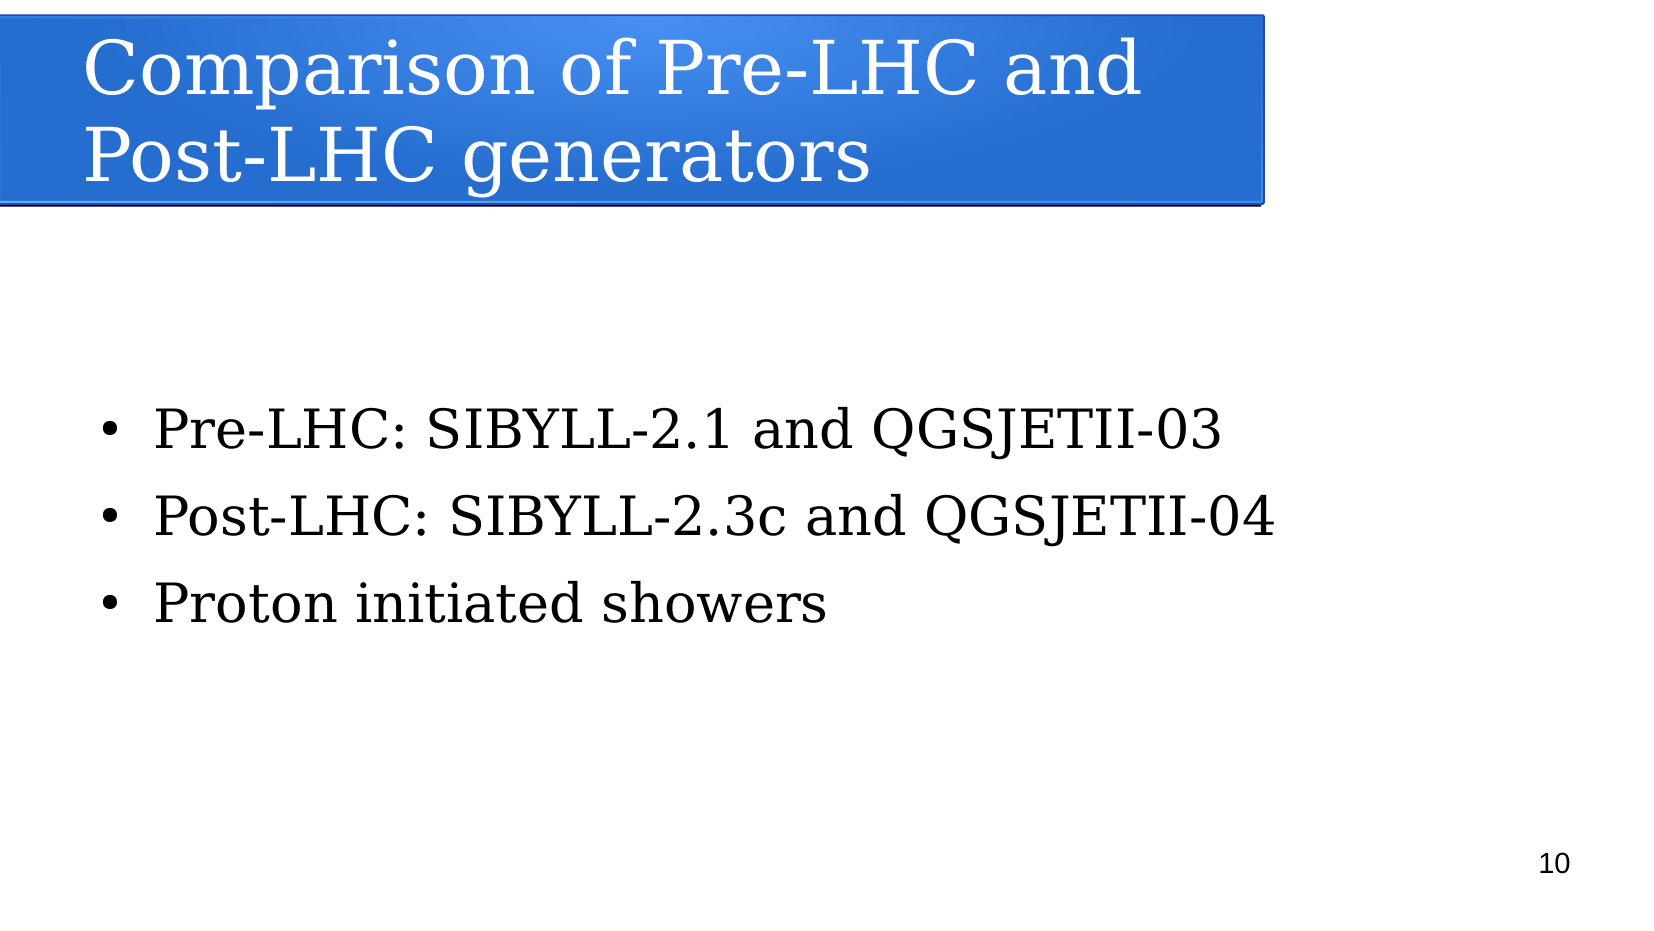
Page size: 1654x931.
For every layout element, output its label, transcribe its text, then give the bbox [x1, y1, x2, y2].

list Pre-LHC: SIBYLL-2.1 and QGSJETII-03 Post-LHC: SIBYLL-2.3c and QGSJETII-04 Proton initiated showers [82, 224, 1571, 764]
title Comparison of Pre-LHC and Post-LHC generators [82, 25, 1235, 199]
